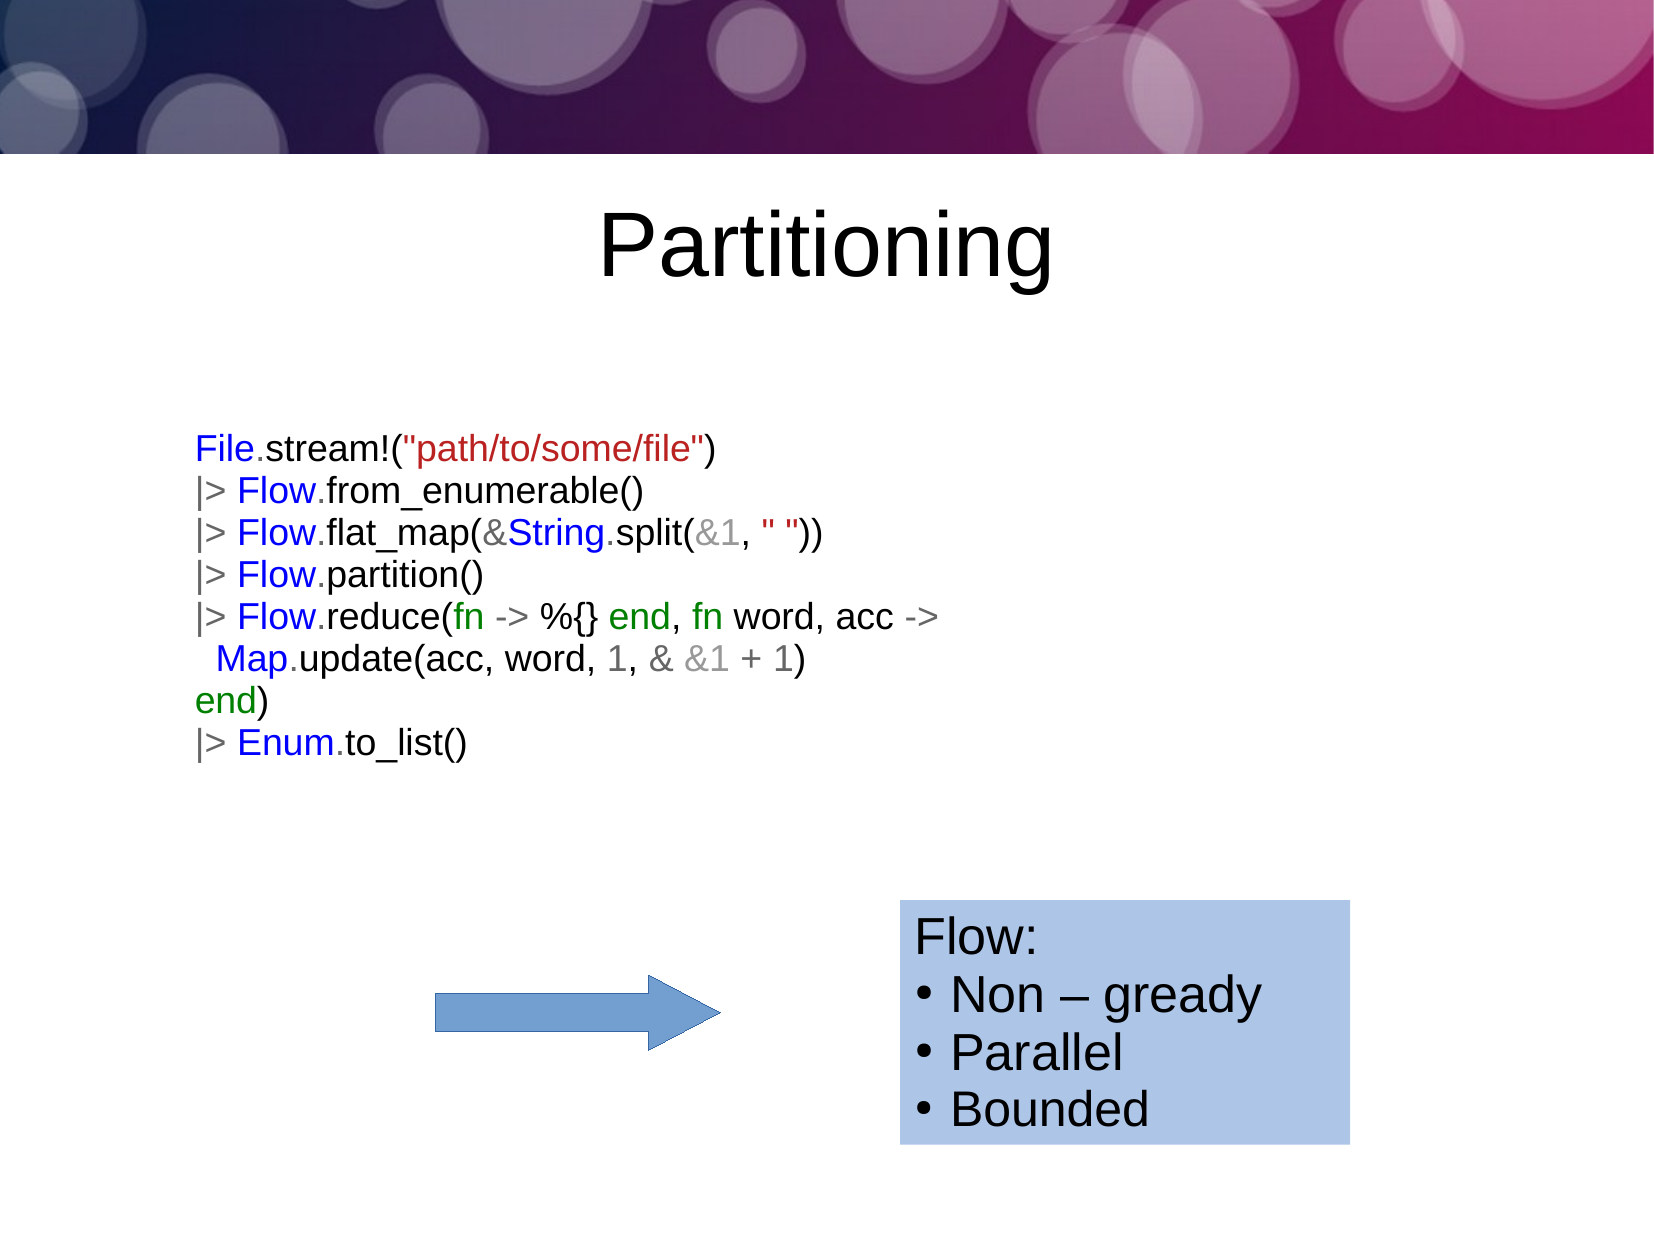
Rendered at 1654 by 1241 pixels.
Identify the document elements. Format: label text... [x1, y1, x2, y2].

picture [0, 0, 1654, 154]
title Partitioning [82, 159, 1571, 331]
text_box [435, 975, 721, 1051]
text_box File.stream!("path/to/some/file") |> Flow.from_enumerable() |> Flow.flat_map(&String.split(&1, " ")) |> Flow.partition() |> Flow.reduce(fn -> %{} end, fn word, acc -> Map.update(acc, word, 1, & &1 + 1) end) |> Enum.to_list() [179, 419, 1290, 1023]
text_box Flow: Non – gready Parallel Bounded [900, 900, 1351, 1145]
